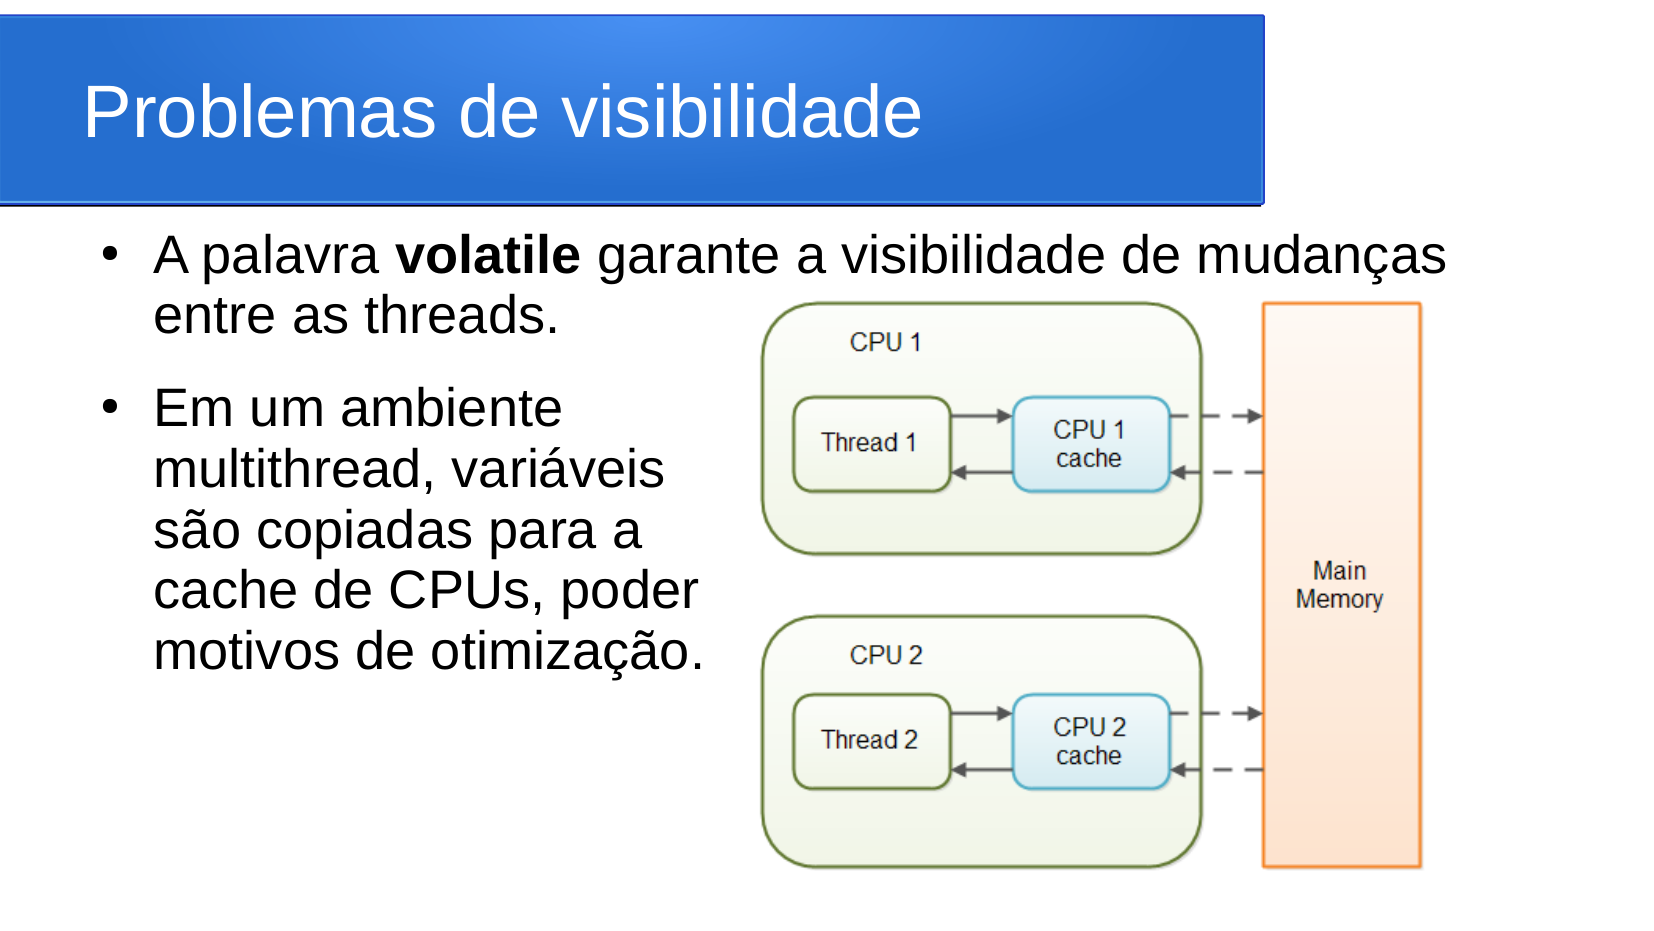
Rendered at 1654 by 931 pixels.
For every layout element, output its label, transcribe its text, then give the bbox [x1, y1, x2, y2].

picture [715, 764, 1501, 921]
title Problemas de visibilidade [82, 35, 1235, 189]
list A palavra volatile garante a visibilidade de mudanças entre as threads. [82, 224, 1571, 764]
list Em um ambiente multithread, variáveis são copiadas para a cache de CPUs, poder motivos de otimização. [82, 377, 716, 756]
